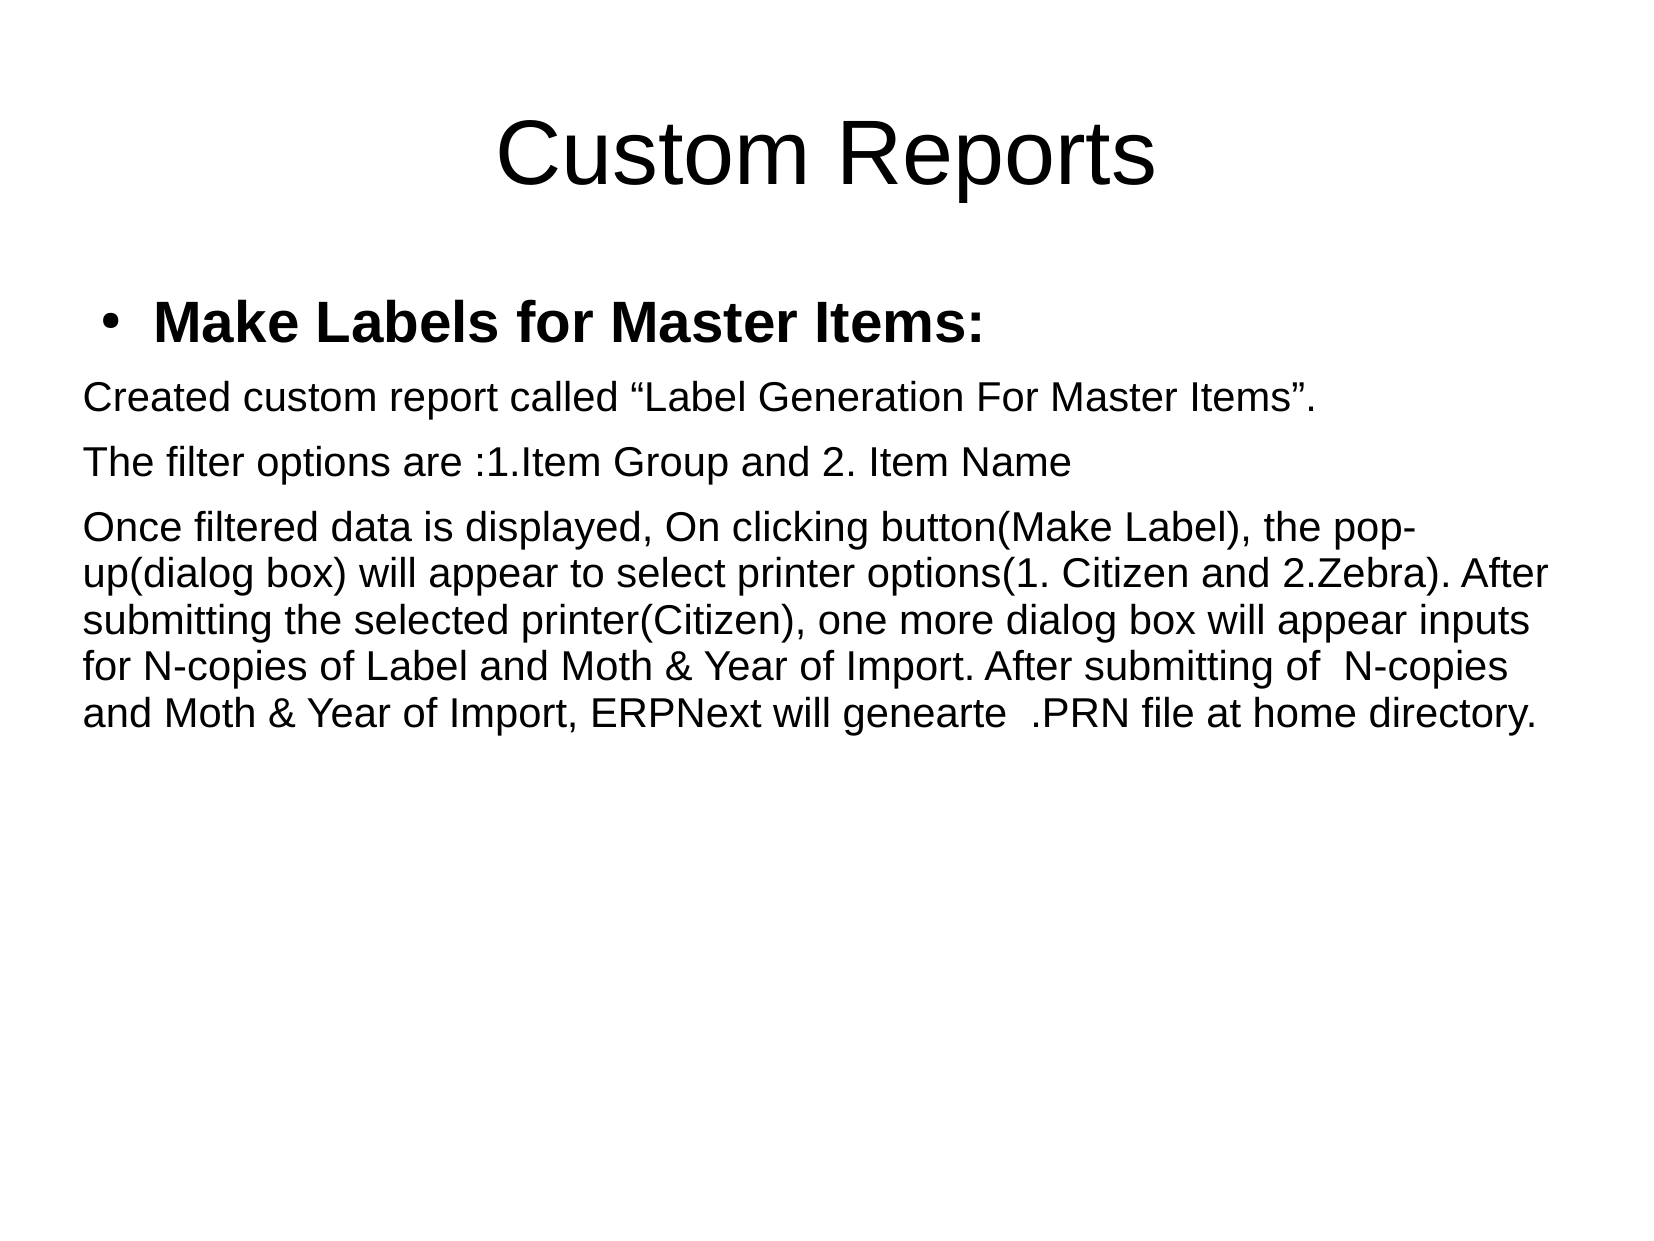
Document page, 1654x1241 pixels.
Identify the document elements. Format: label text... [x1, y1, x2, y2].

title Custom Reports [82, 49, 1571, 257]
list Make Labels for Master Items: Created custom report called “Label Generation For Master Items”. The filter options are :1.Item Group and 2. Item Name Once filtered data is displayed, On clicking button(Make Label), the pop-up(dialog box) will appear to select printer options(1. Citizen and 2.Zebra). After submitting the selected printer(Citizen), one more dialog box will appear inputs for N-copies of Label and Moth & Year of Import. After submitting of N-copies and Moth & Year of Import, ERPNext will genearte .PRN file at home directory. [82, 290, 1571, 1010]
